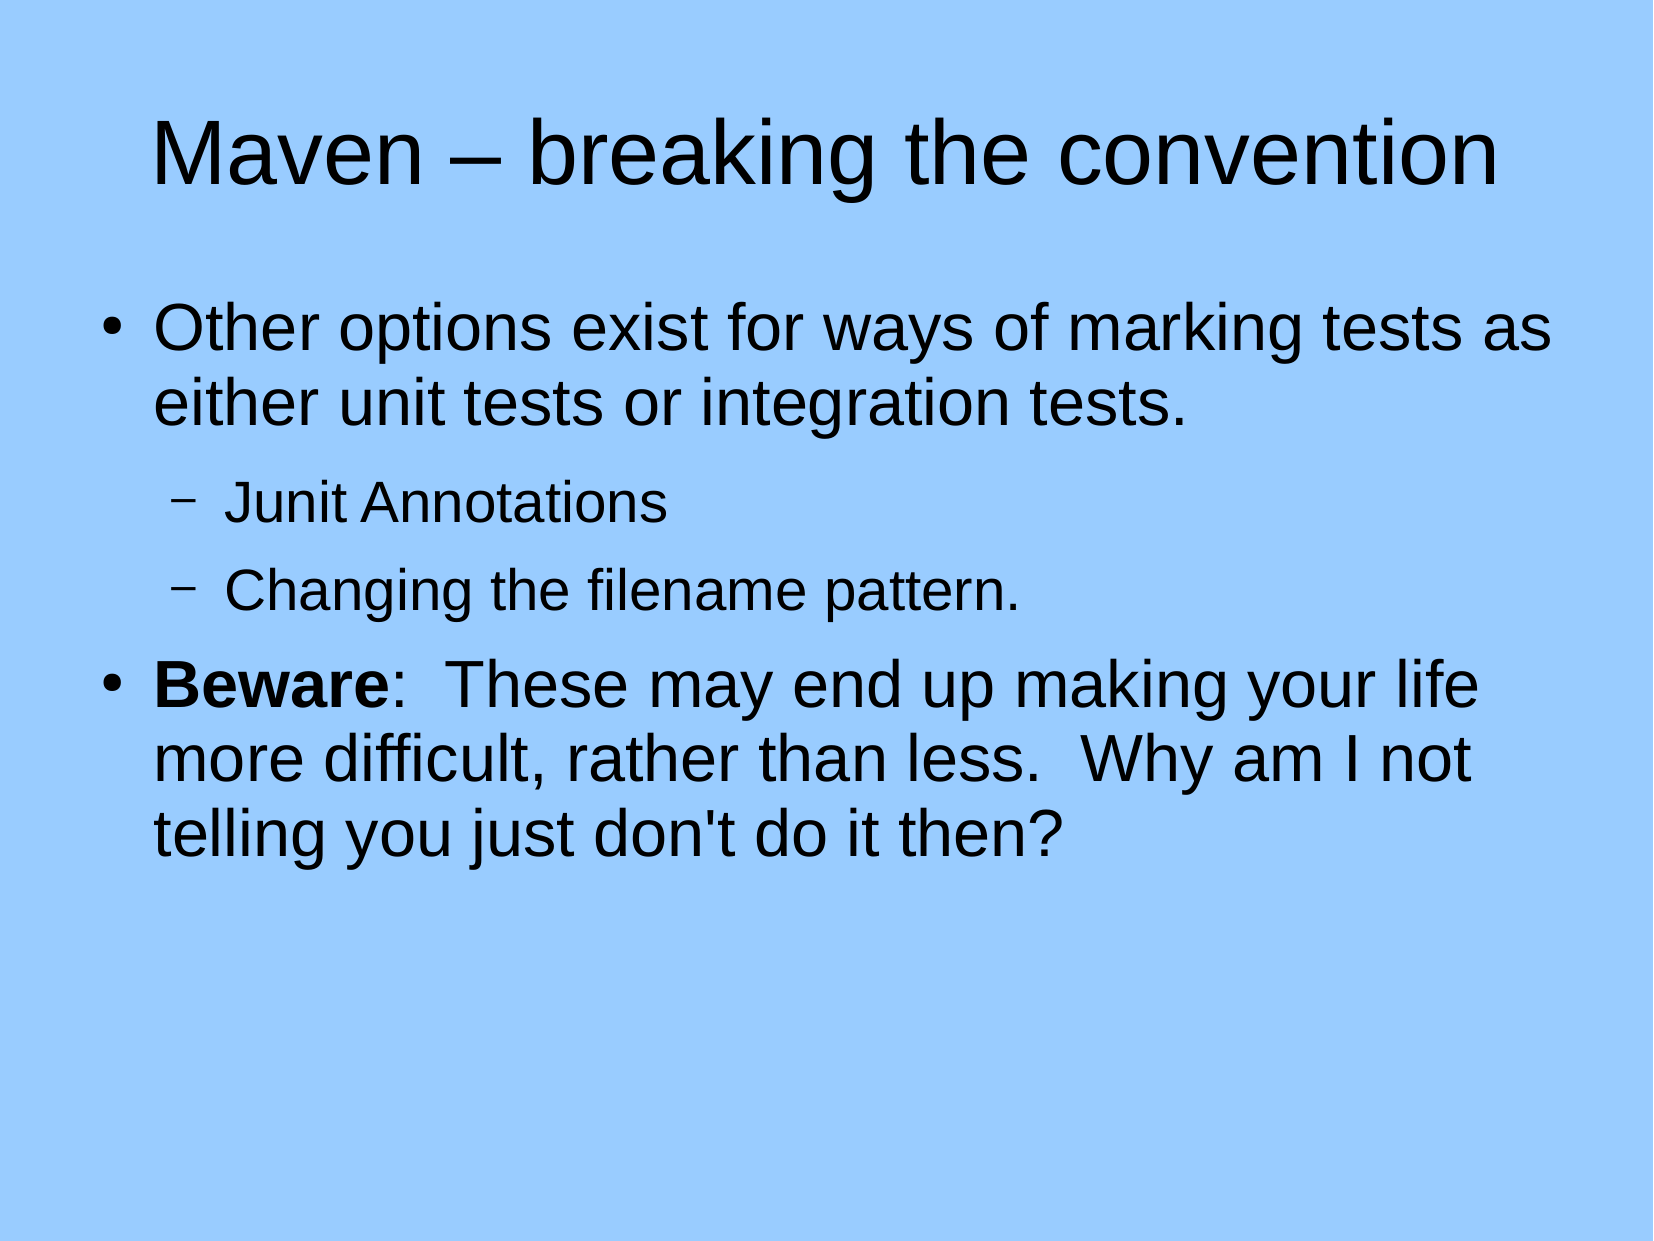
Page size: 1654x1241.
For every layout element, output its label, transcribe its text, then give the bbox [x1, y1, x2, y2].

title Maven – breaking the convention [82, 49, 1571, 257]
list Other options exist for ways of marking tests as either unit tests or integration tests. Junit Annotations Changing the filename pattern. Beware: These may end up making your life more difficult, rather than less. Why am I not telling you just don't do it then? [82, 290, 1571, 1010]
